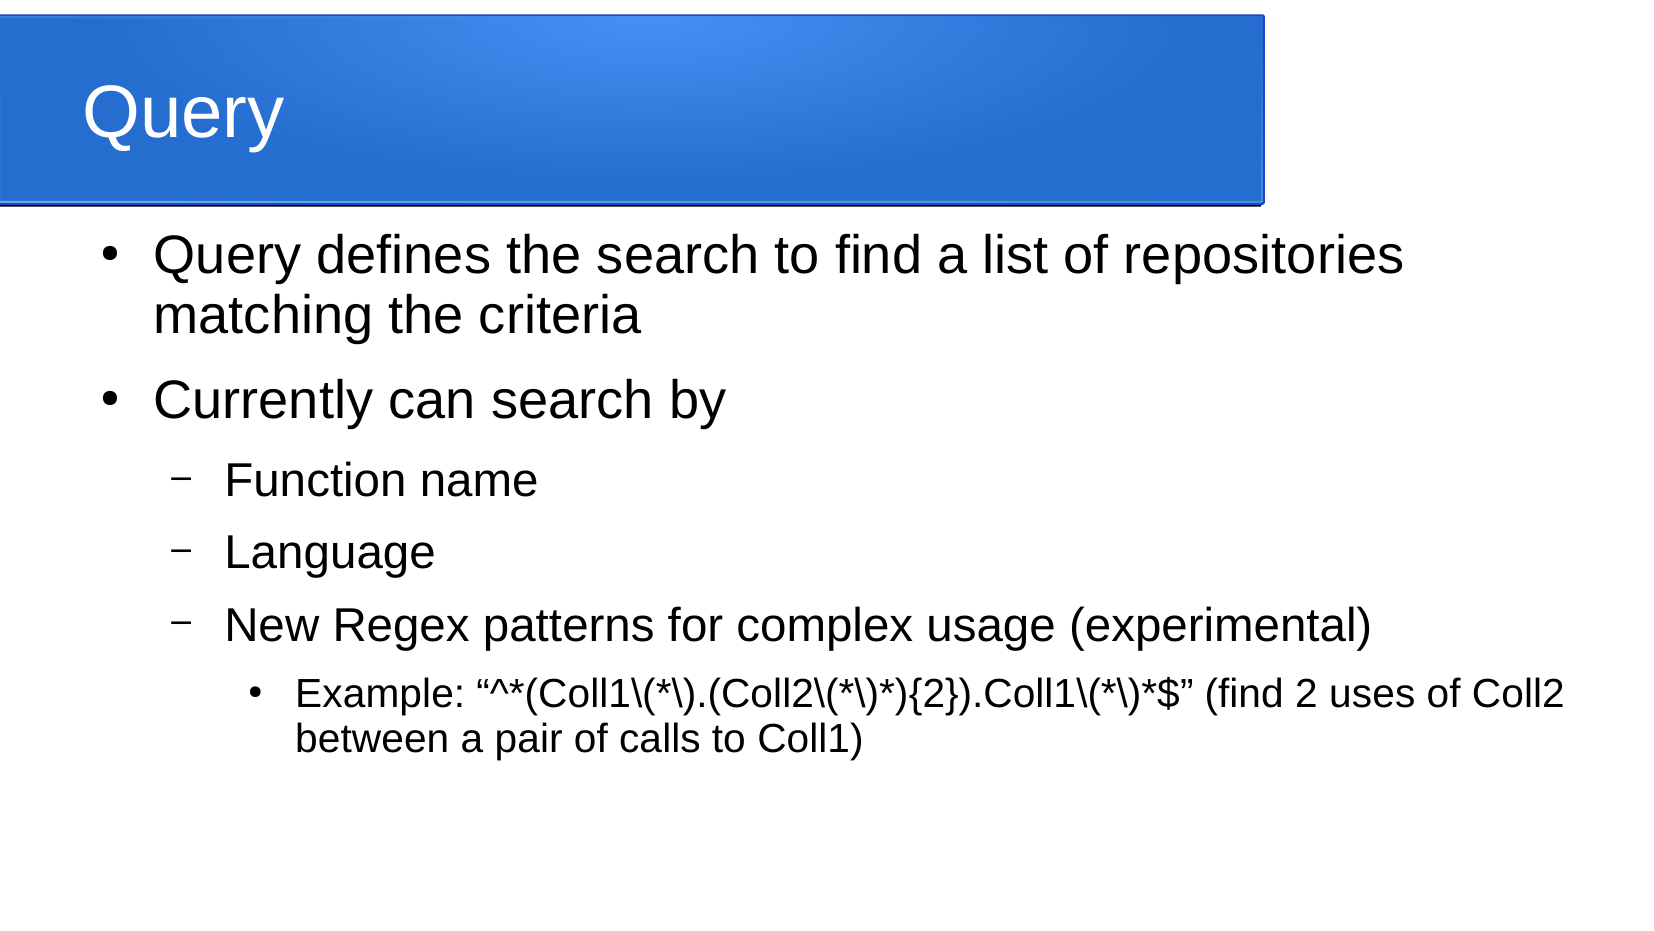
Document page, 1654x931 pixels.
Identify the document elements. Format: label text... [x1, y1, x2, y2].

list Query defines the search to find a list of repositories matching the criteria Currently can search by Function name Language New Regex patterns for complex usage (experimental) Example: “^*(Coll1\(*\).(Coll2\(*\)*){2}).Coll1\(*\)*$” (find 2 uses of Coll2 between a pair of calls to Coll1) [82, 224, 1571, 764]
title Query [82, 35, 1235, 189]
